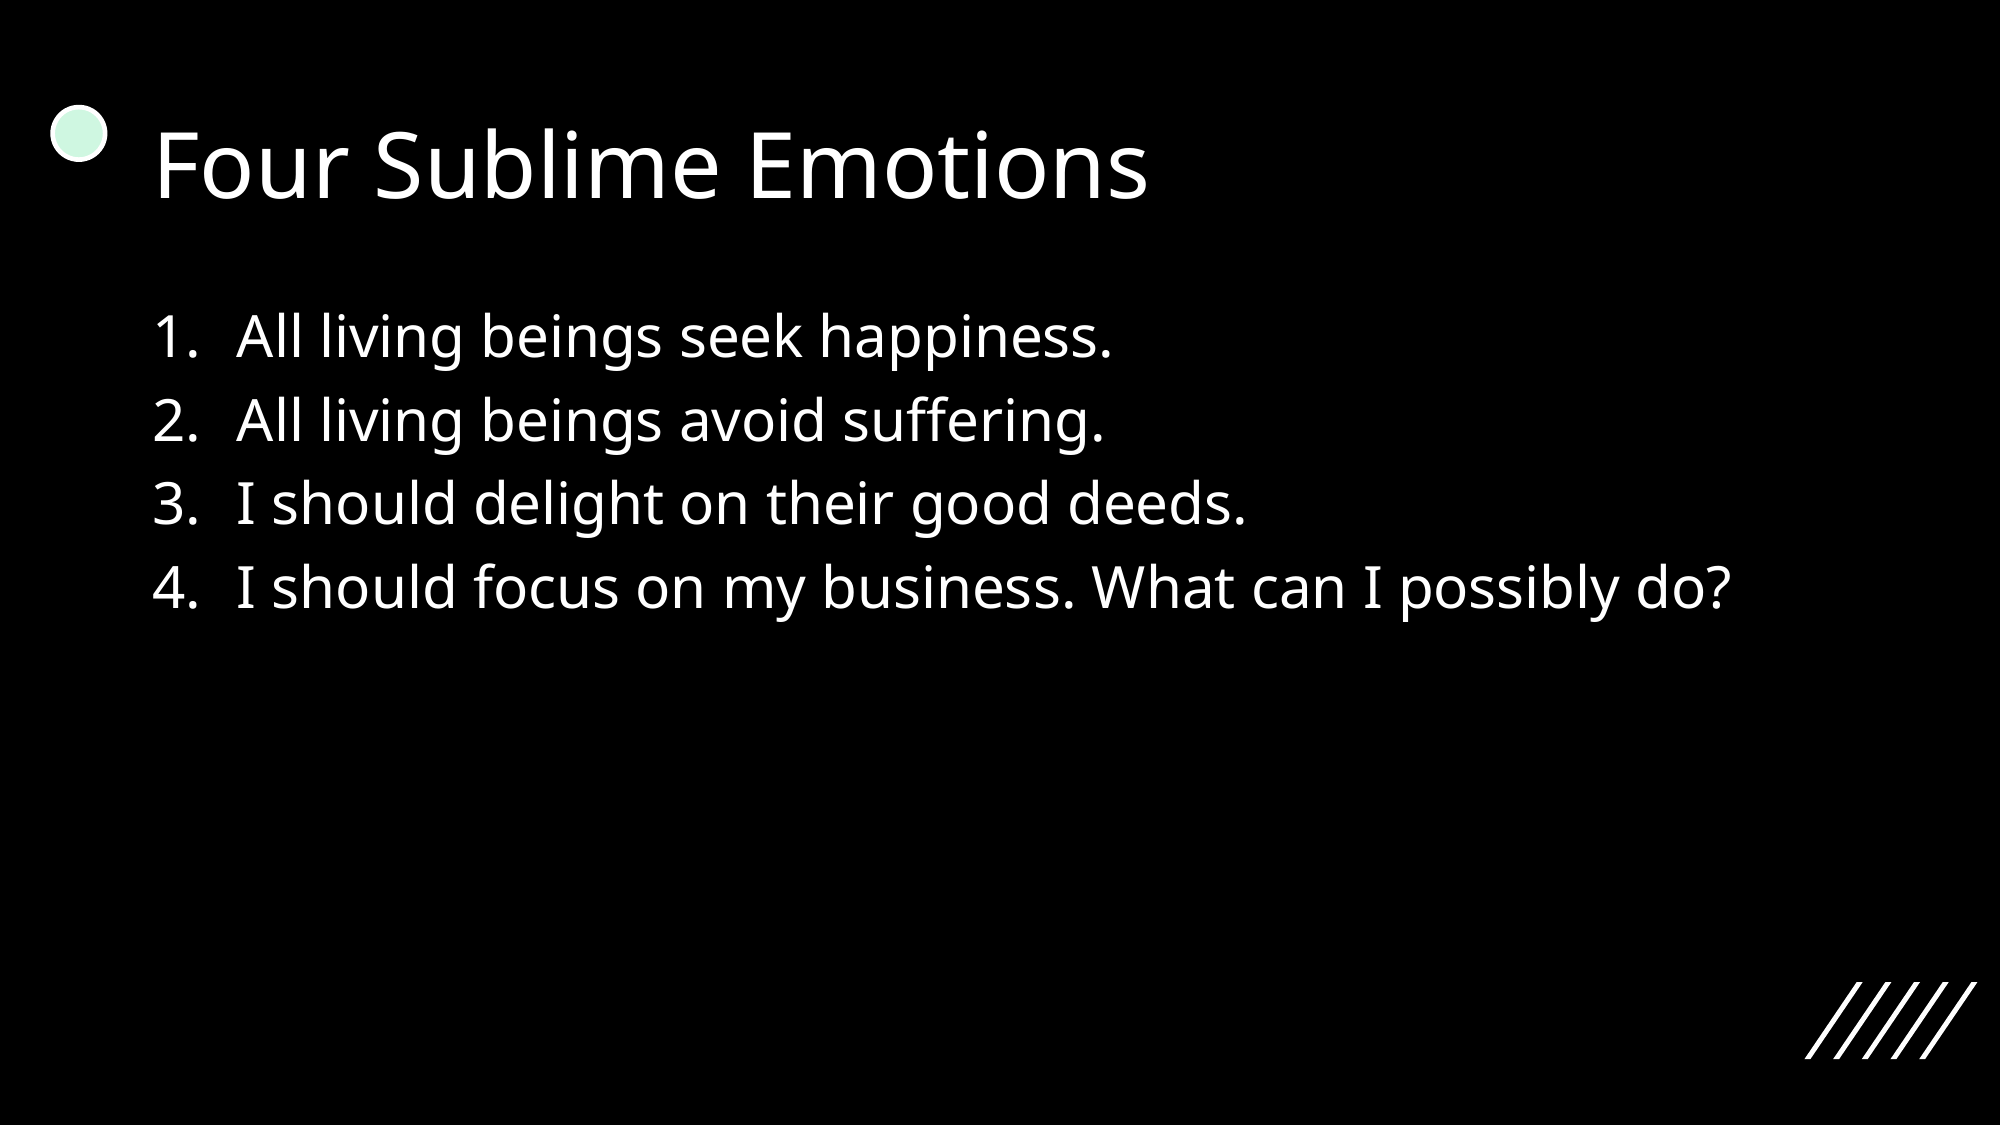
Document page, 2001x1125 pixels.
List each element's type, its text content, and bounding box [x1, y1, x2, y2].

list All living beings seek happiness. All living beings avoid suffering. I should delight on their good deeds. I should focus on my business. What can I possibly do? [137, 299, 1863, 1014]
title Four Sublime Emotions [137, 59, 1863, 278]
